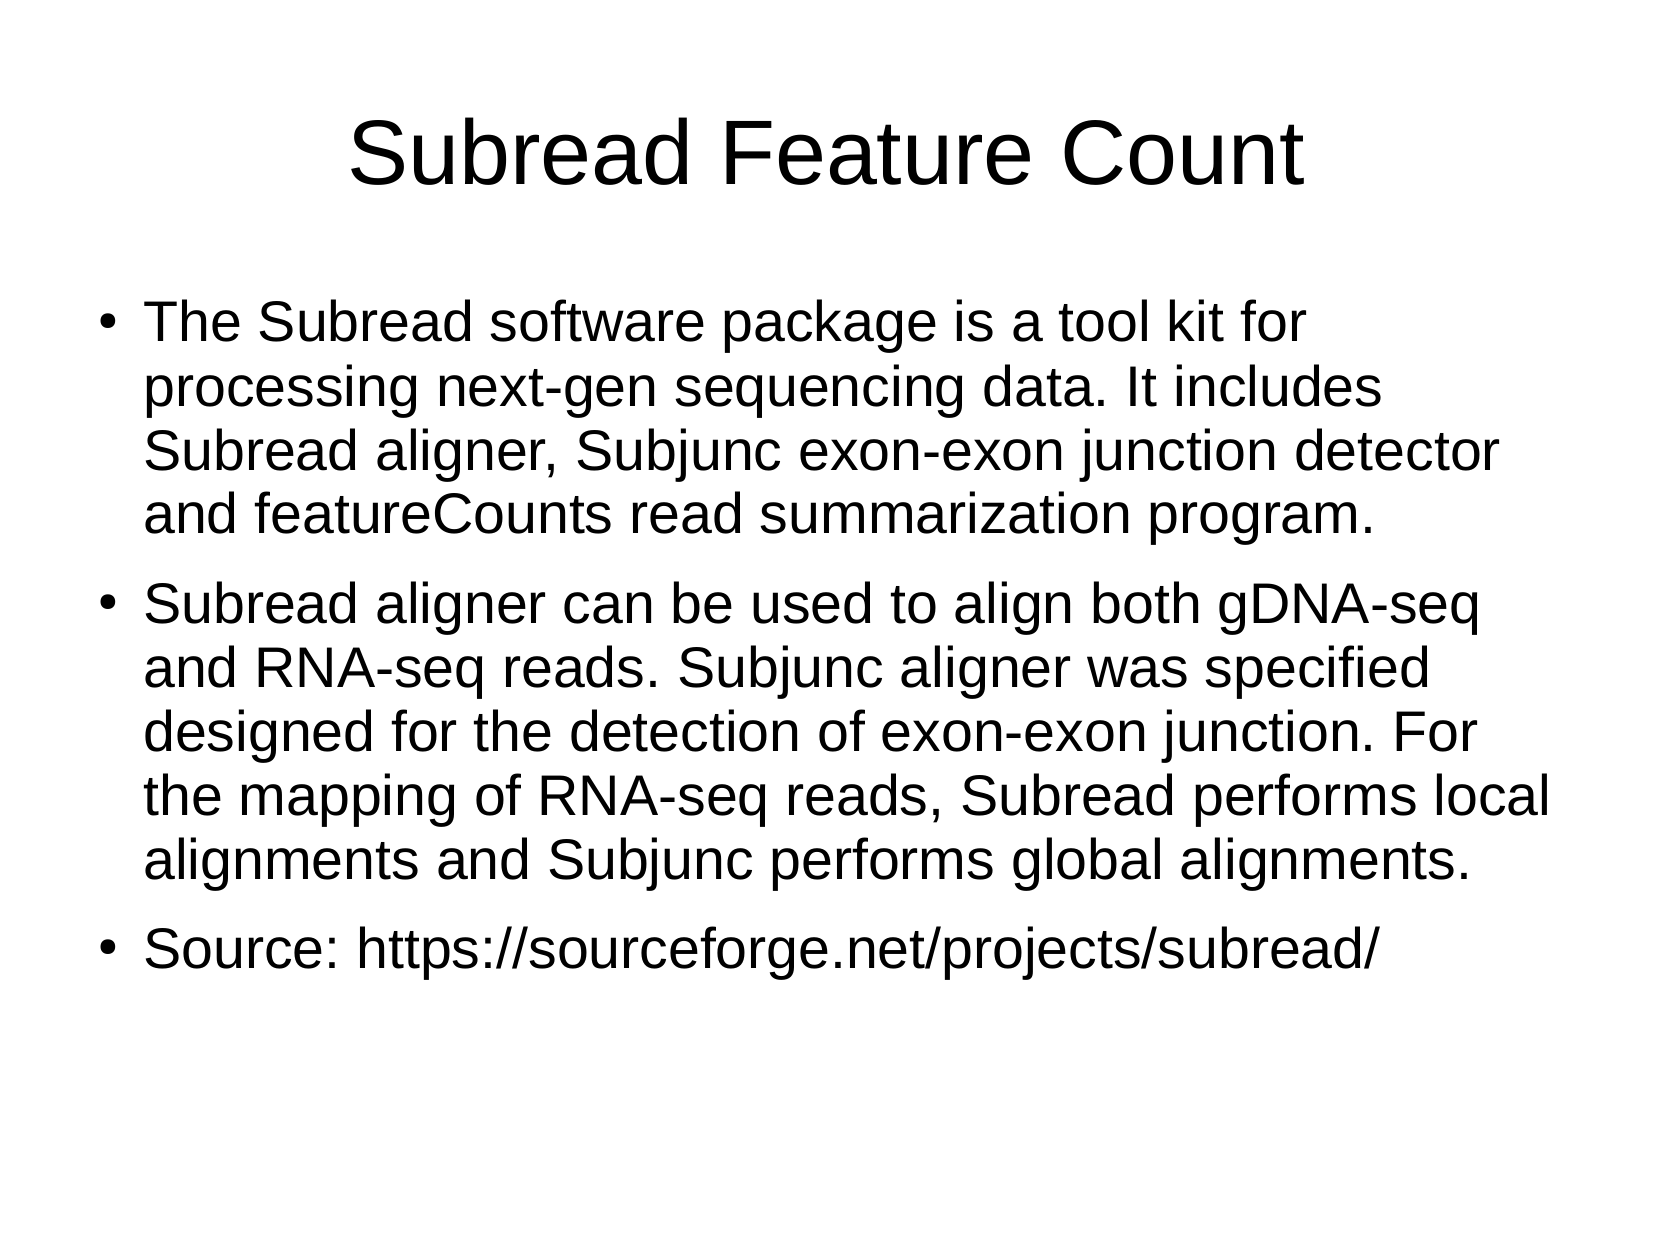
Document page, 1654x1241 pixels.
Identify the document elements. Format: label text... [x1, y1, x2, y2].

title Subread Feature Count [82, 49, 1571, 257]
list The Subread software package is a tool kit for processing next-gen sequencing data. It includes Subread aligner, Subjunc exon-exon junction detector and featureCounts read summarization program. Subread aligner can be used to align both gDNA-seq and RNA-seq reads. Subjunc aligner was specified designed for the detection of exon-exon junction. For the mapping of RNA-seq reads, Subread performs local alignments and Subjunc performs global alignments. Source: https://sourceforge.net/projects/subread/ [82, 290, 1571, 1010]
